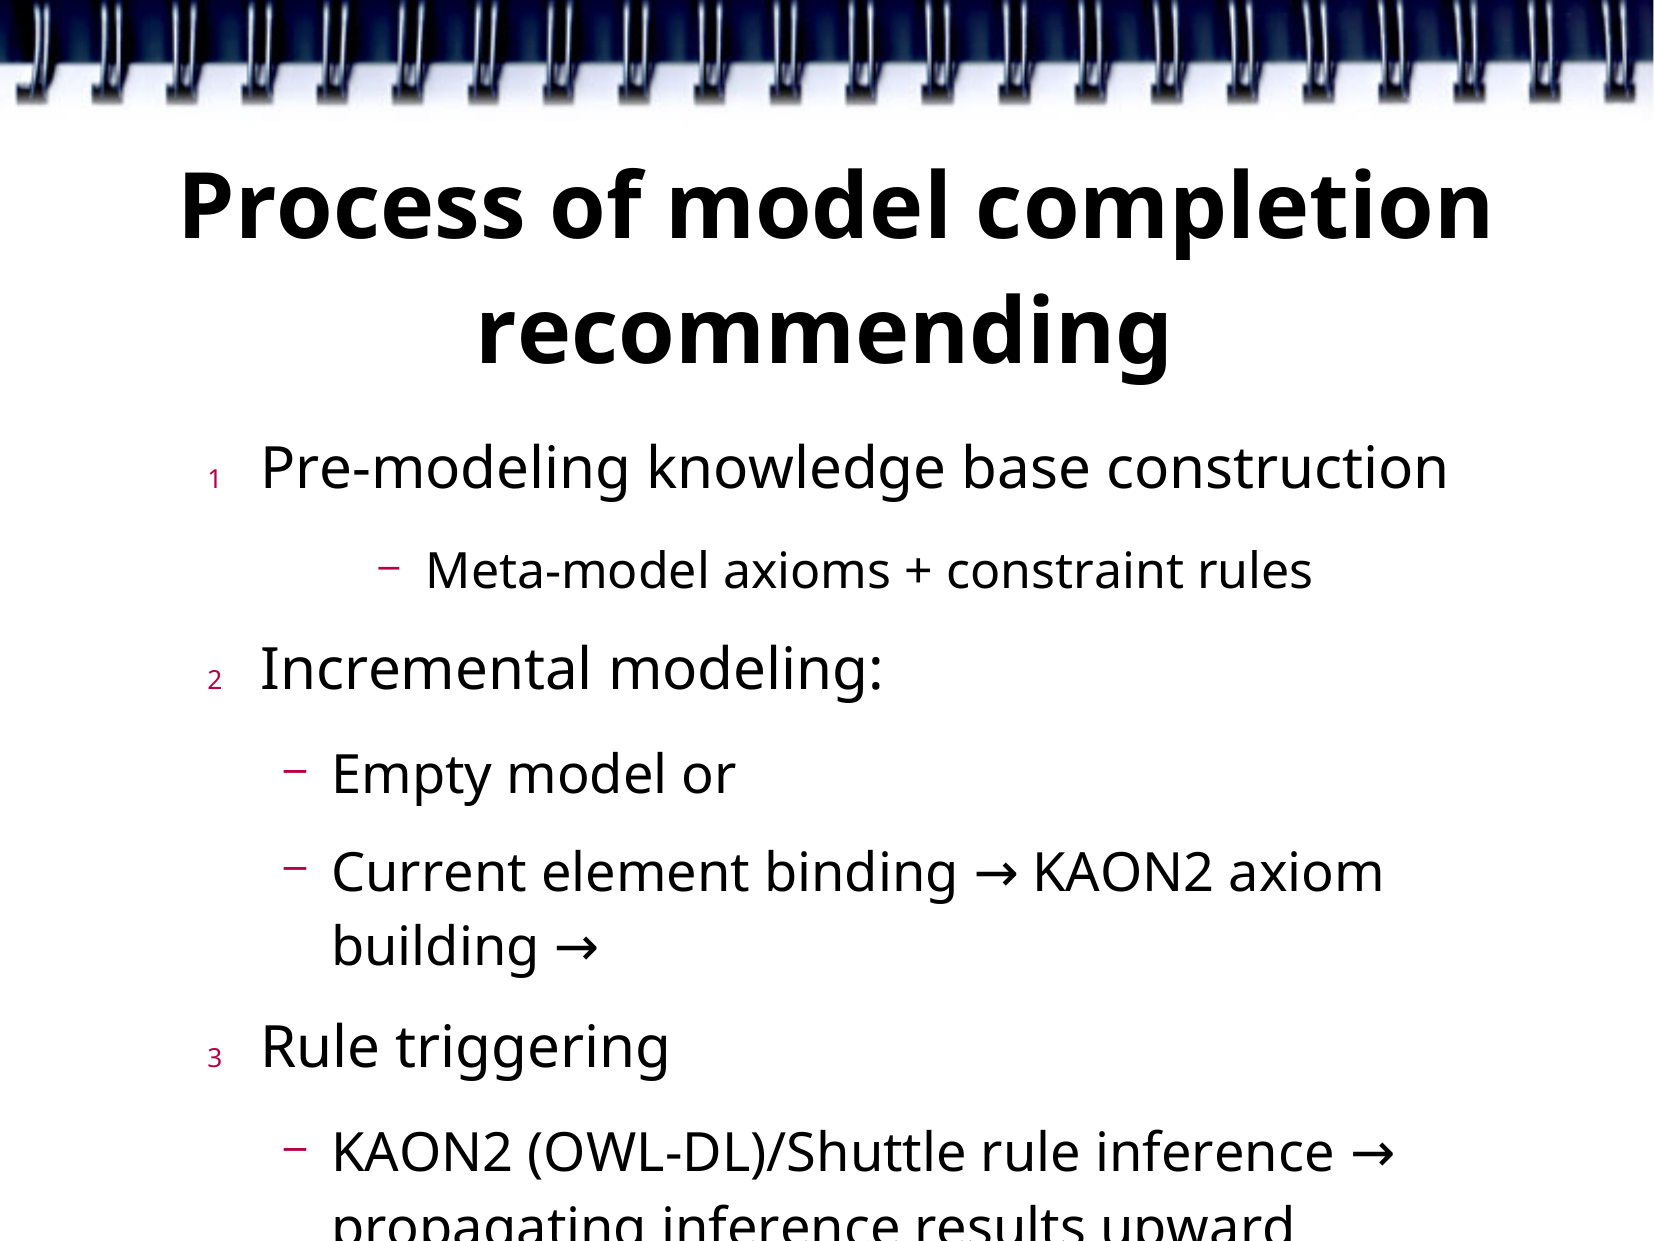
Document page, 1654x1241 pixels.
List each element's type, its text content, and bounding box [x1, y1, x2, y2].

list Pre-modeling knowledge base construction Meta-model axioms + constraint rules Incremental modeling: Empty model or Current element binding → KAON2 axiom building → Rule triggering KAON2 (OWL-DL)/Shuttle rule inference → propagating inference results upward [189, 426, 1484, 1172]
title Process of model completion recommending [139, 156, 1535, 375]
picture [0, 0, 1654, 121]
